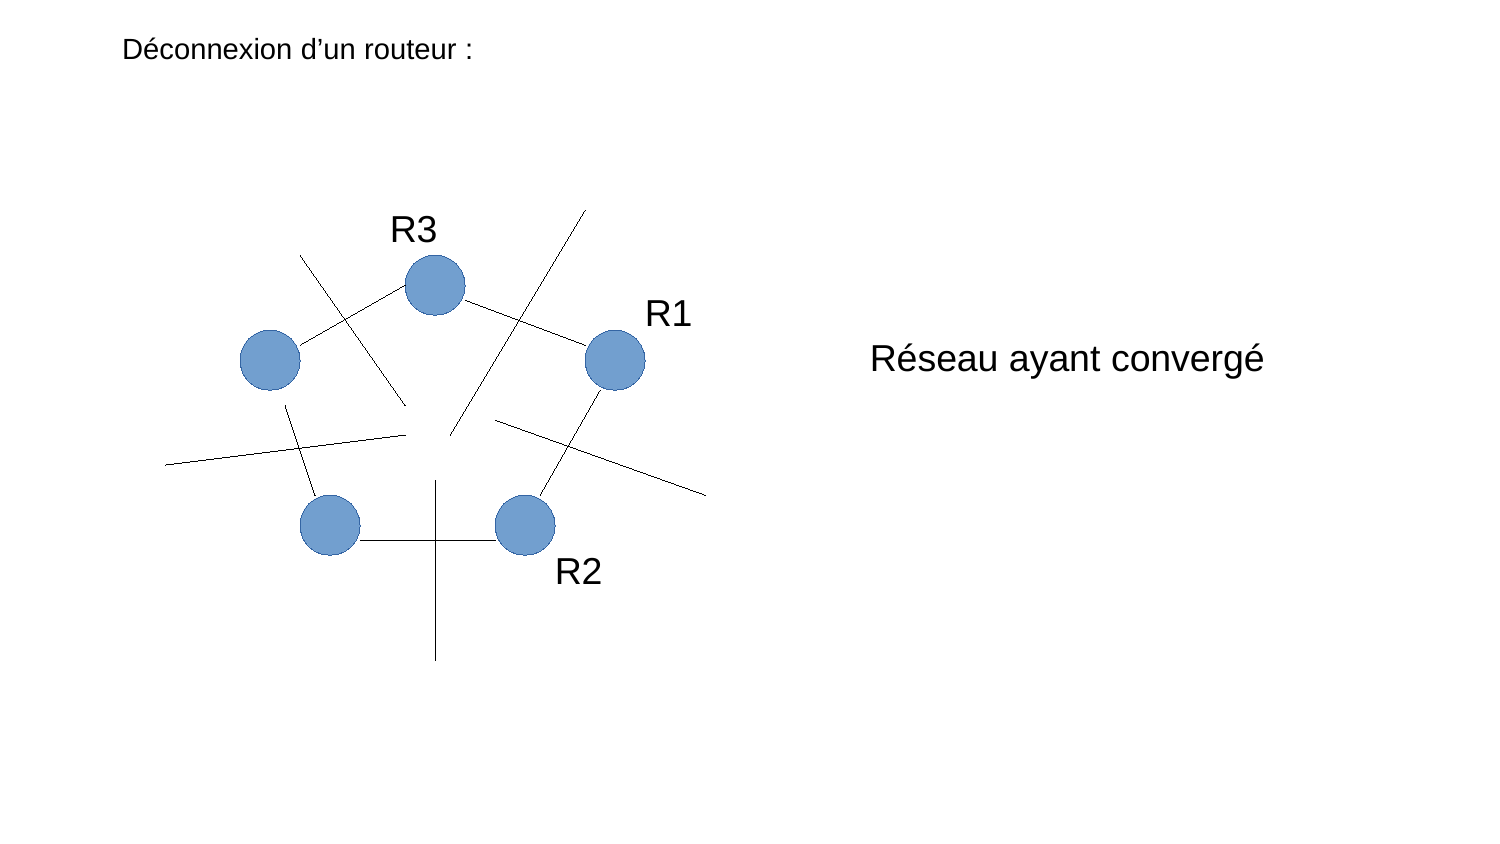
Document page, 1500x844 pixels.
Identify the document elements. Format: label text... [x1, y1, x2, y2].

text_box R3 [375, 201, 466, 301]
text_box R1 [630, 285, 736, 342]
text_box [585, 330, 646, 391]
text_box Réseau ayant convergé [855, 330, 1381, 387]
text_box [240, 330, 301, 391]
text_box R2 [540, 543, 631, 601]
list Déconnexion d’un routeur : [51, 30, 1449, 750]
text_box [495, 495, 556, 556]
text_box [409, 301, 461, 316]
text_box [300, 495, 361, 556]
